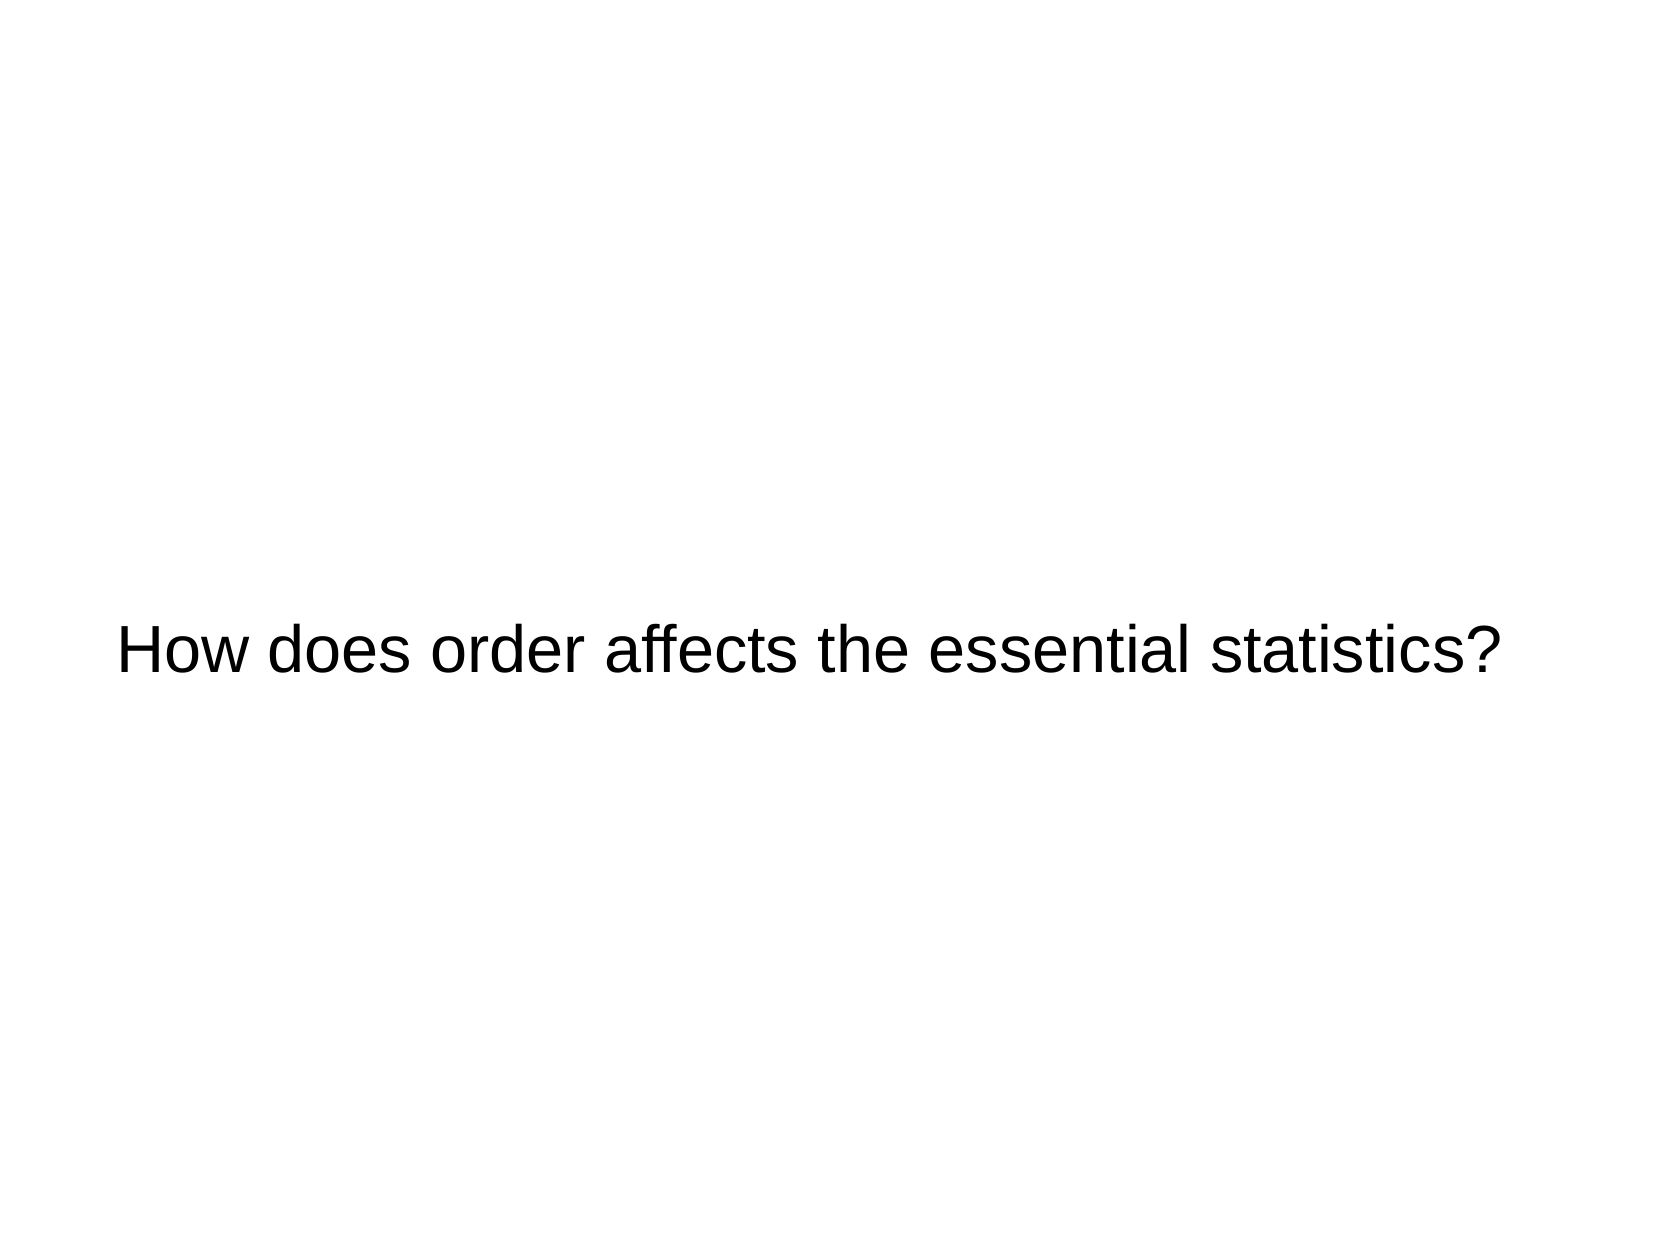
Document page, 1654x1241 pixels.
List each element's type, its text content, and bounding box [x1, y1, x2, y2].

subtitle How does order affects the essential statistics? [82, 290, 1538, 1010]
